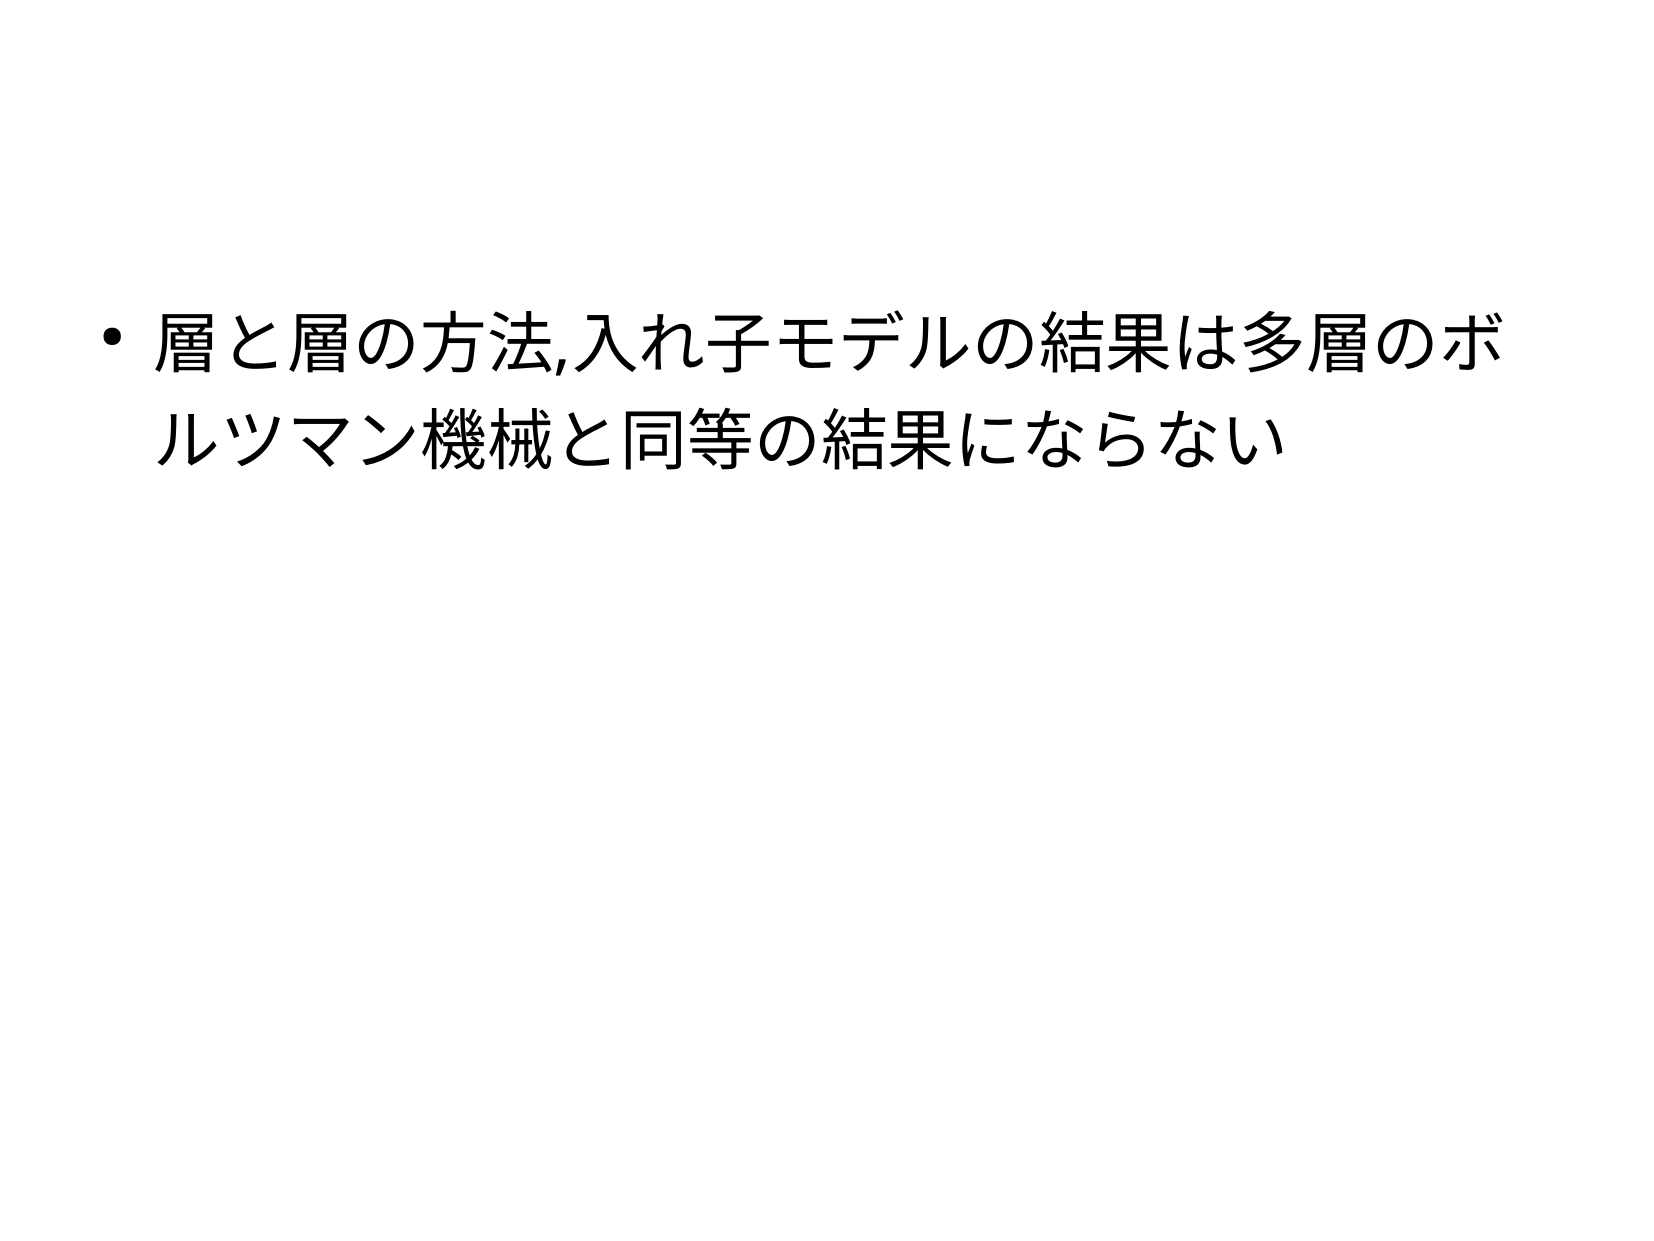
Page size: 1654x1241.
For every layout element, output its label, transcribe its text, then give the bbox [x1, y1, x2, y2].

list 層と層の方法,入れ子モデルの結果は多層のボルツマン機械と同等の結果にならない [82, 290, 1571, 1109]
